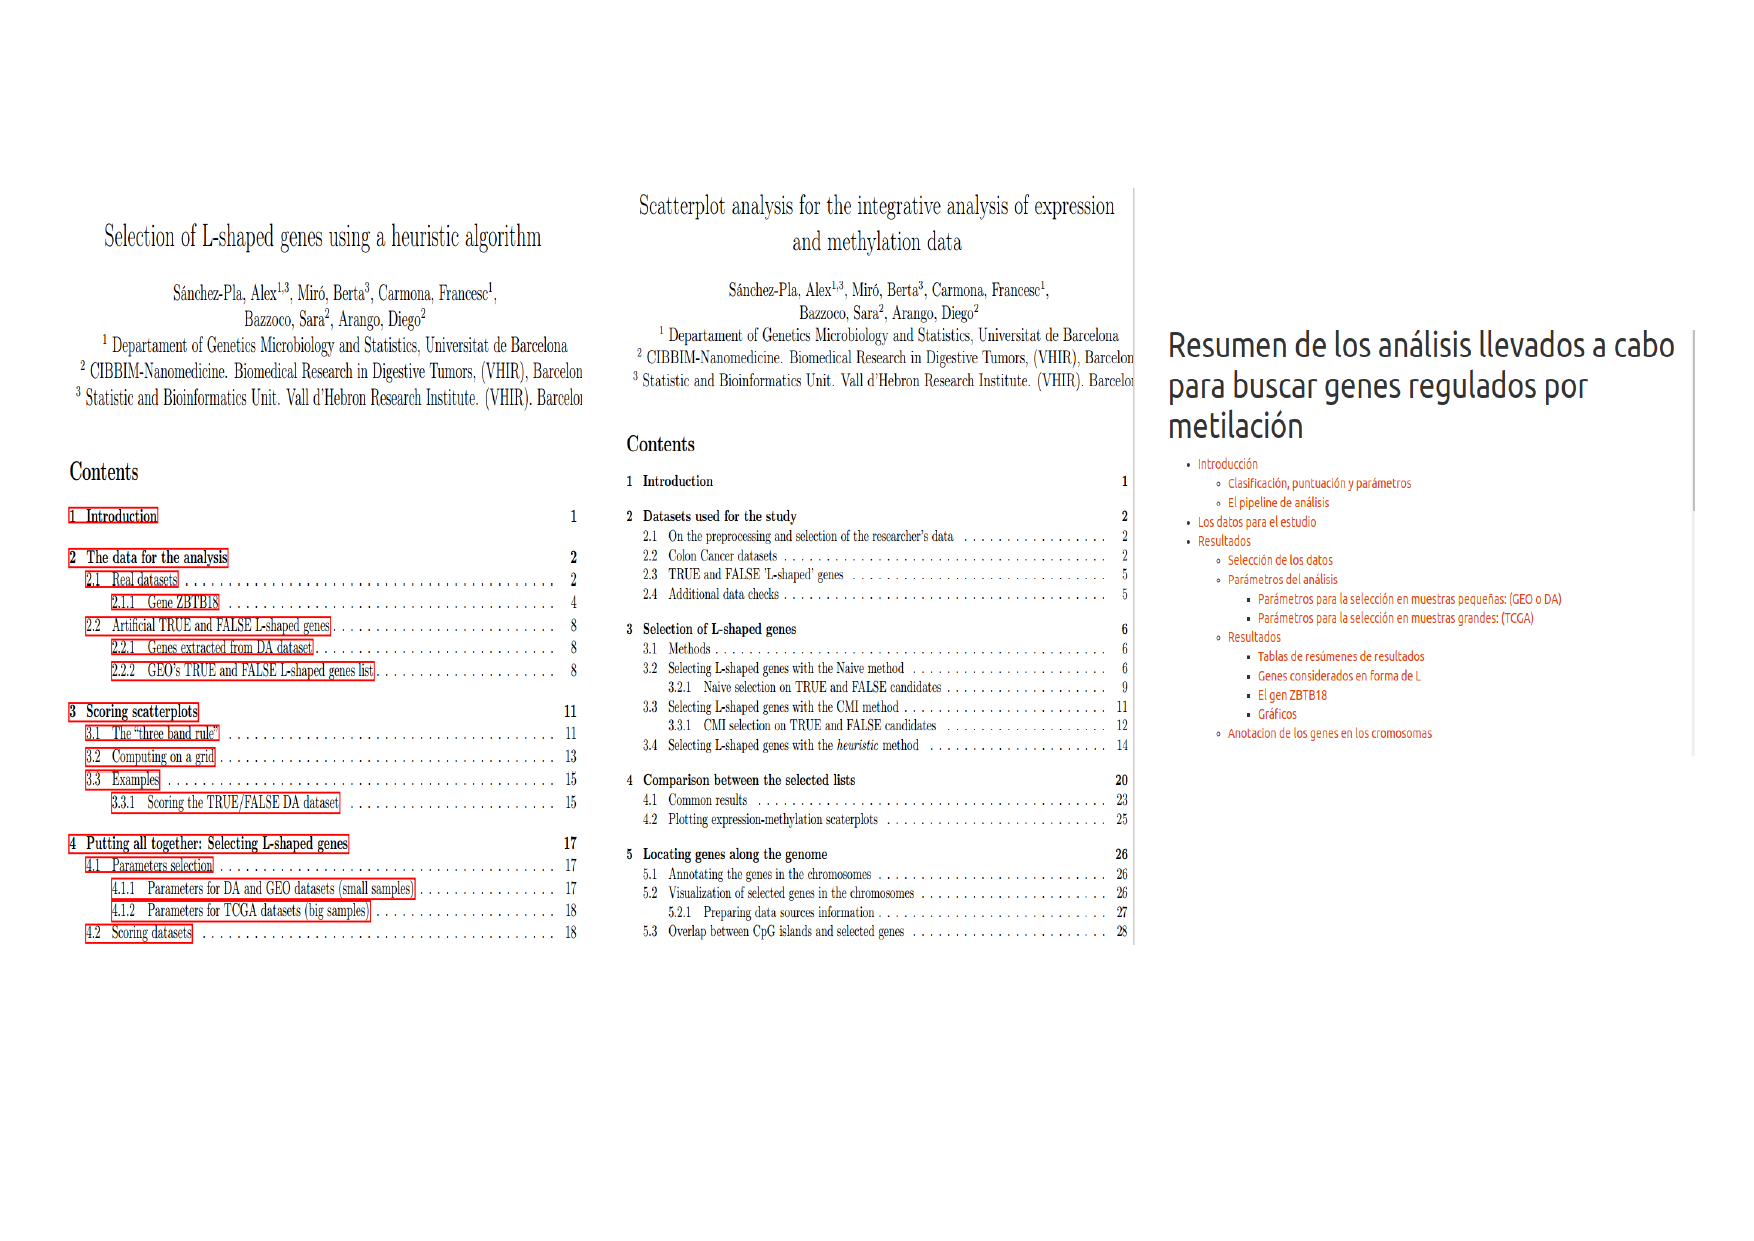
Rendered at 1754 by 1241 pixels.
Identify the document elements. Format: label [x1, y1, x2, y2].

picture [1163, 330, 1695, 756]
picture [59, 212, 582, 960]
picture [602, 188, 1135, 945]
